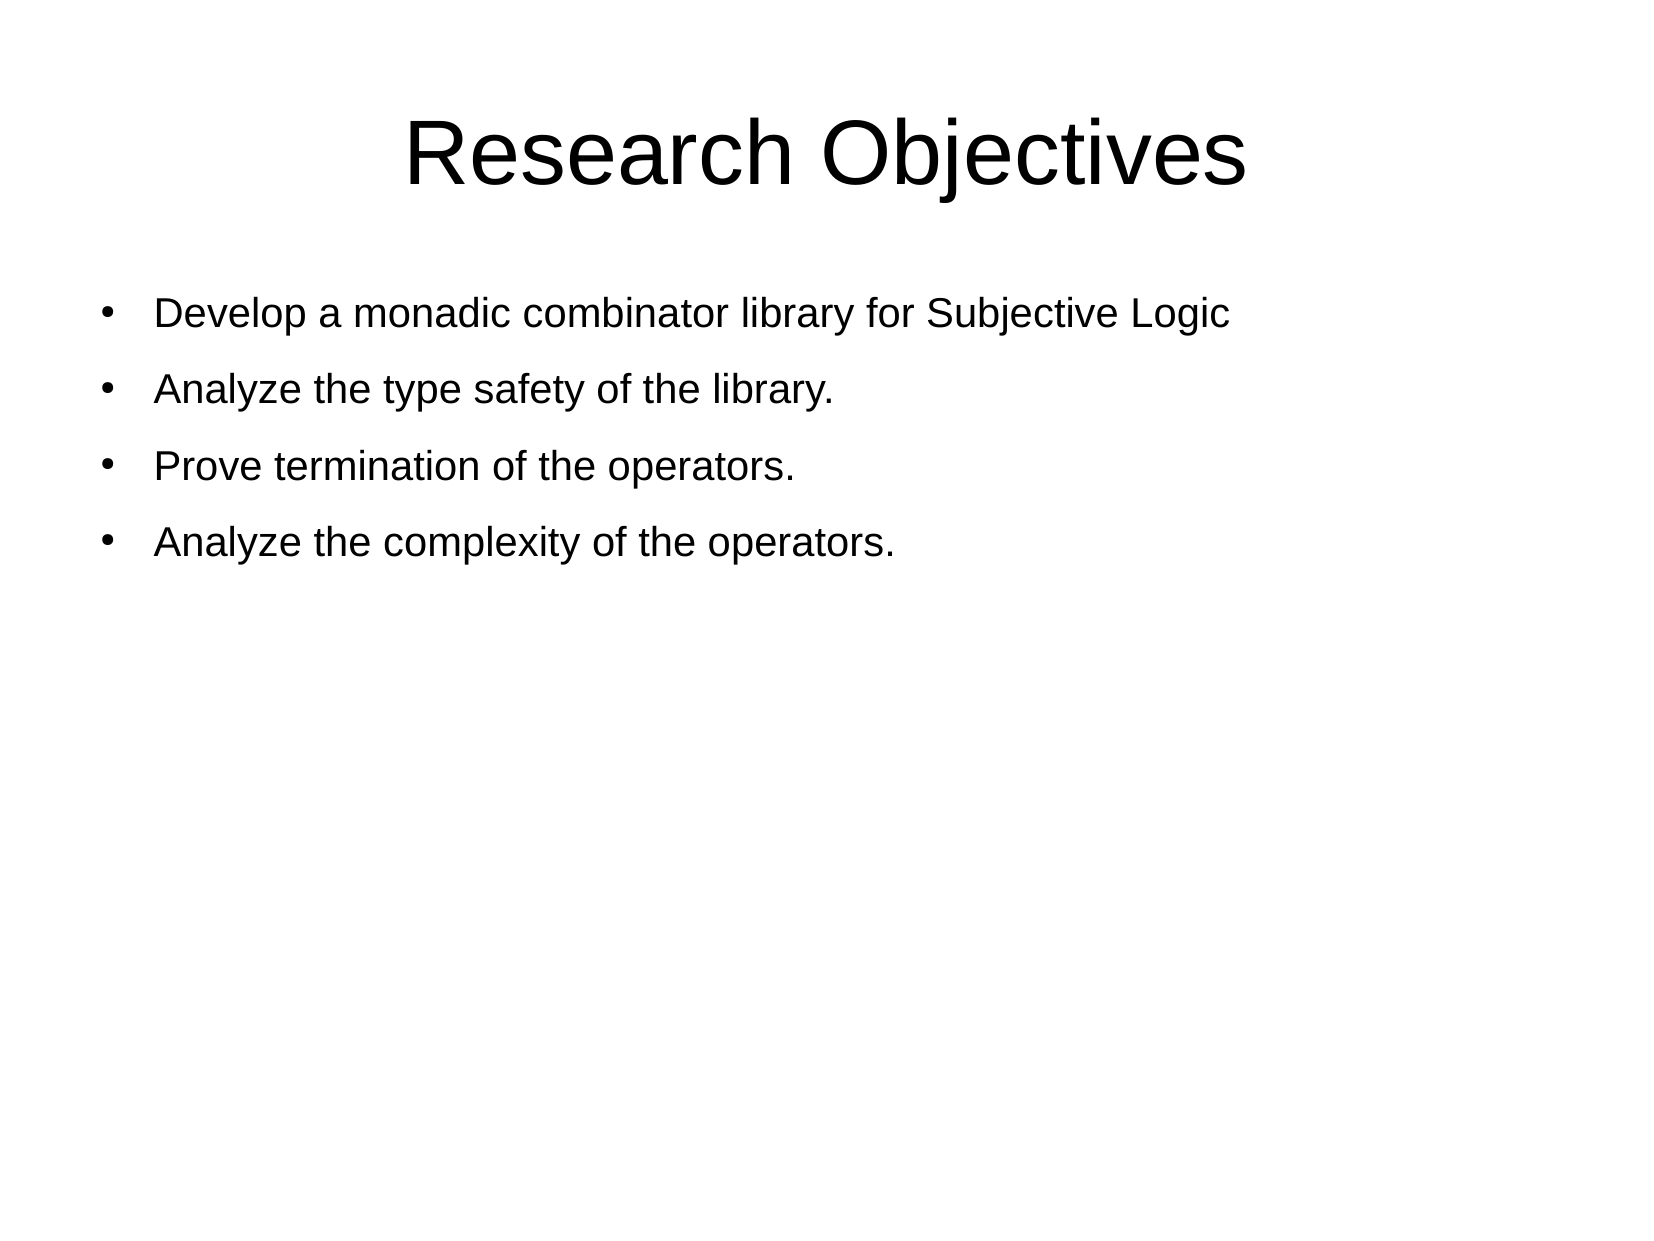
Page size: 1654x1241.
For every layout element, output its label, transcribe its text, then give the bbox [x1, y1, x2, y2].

list Develop a monadic combinator library for Subjective Logic Analyze the type safety of the library. Prove termination of the operators. Analyze the complexity of the operators. [82, 290, 1571, 1010]
title Research Objectives [82, 49, 1571, 257]
